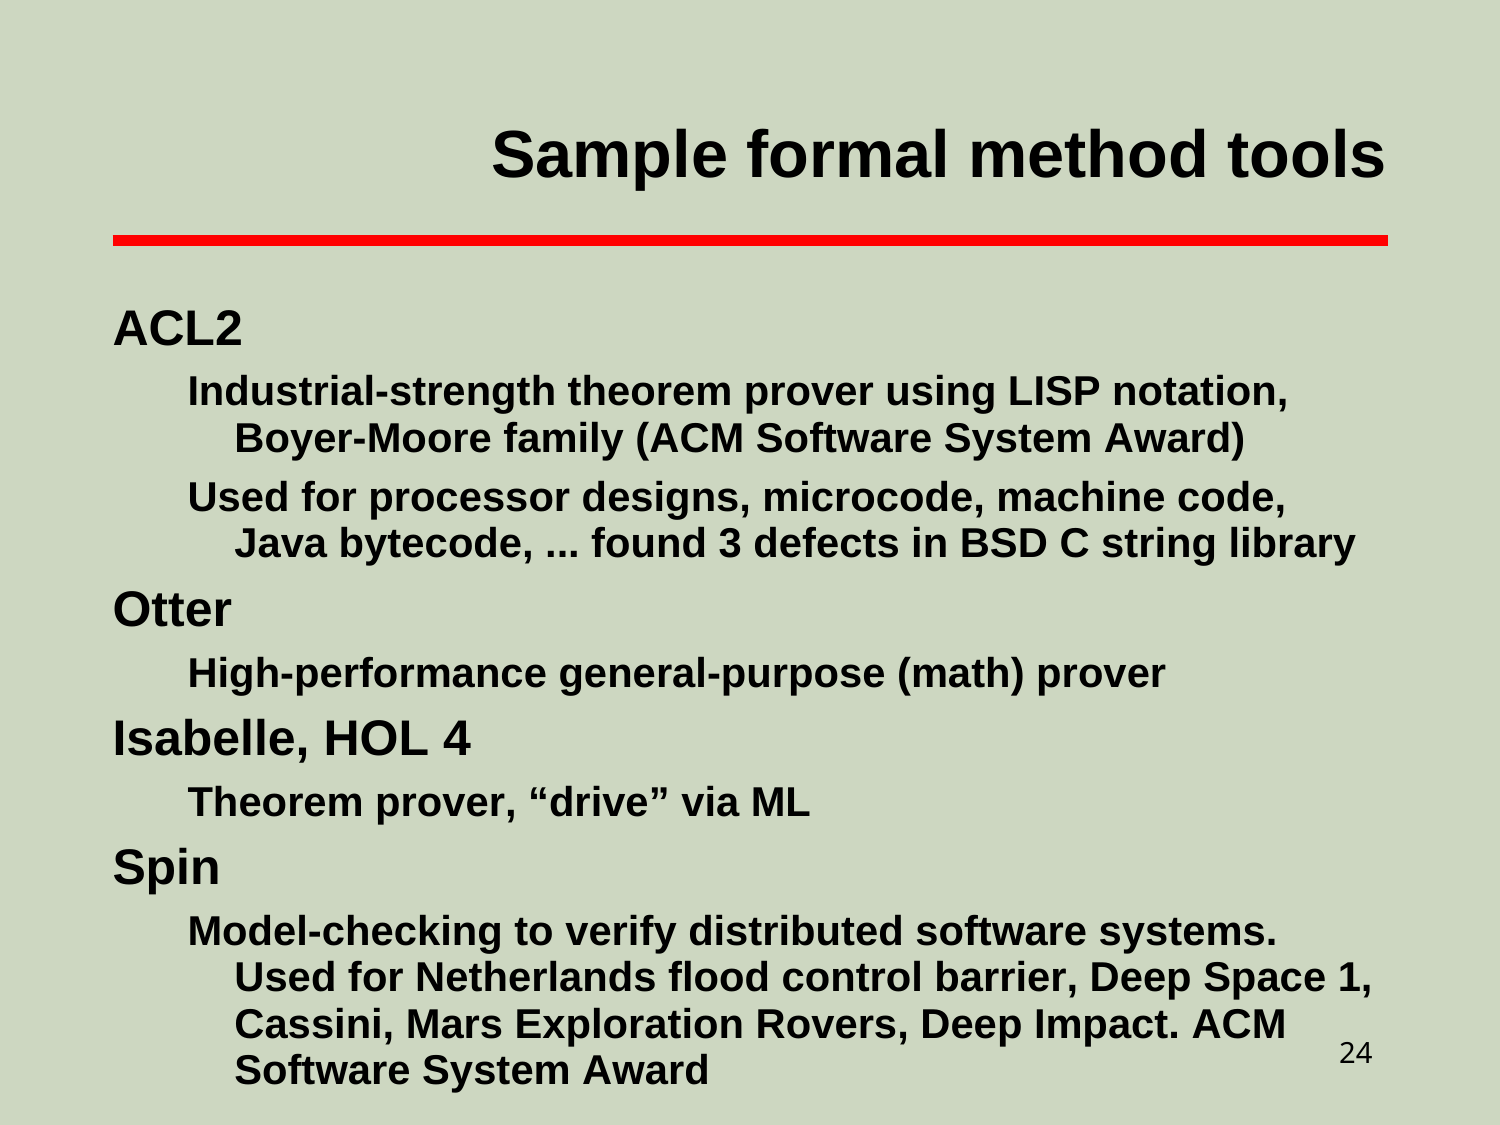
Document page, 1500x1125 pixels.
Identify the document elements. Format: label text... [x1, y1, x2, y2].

title Sample formal method tools [337, 85, 1388, 224]
list ACL2 Industrial-strength theorem prover using LISP notation, Boyer-Moore family (ACM Software System Award) Used for processor designs, microcode, machine code, Java bytecode, ... found 3 defects in BSD C string library Otter High-performance general-purpose (math) prover Isabelle, HOL 4 Theorem prover, “drive” via ML Spin Model-checking to verify distributed software systems. Used for Netherlands flood control barrier, Deep Space 1, Cassini, Mars Exploration Rovers, Deep Impact. ACM Software System Award [112, 299, 1388, 1111]
